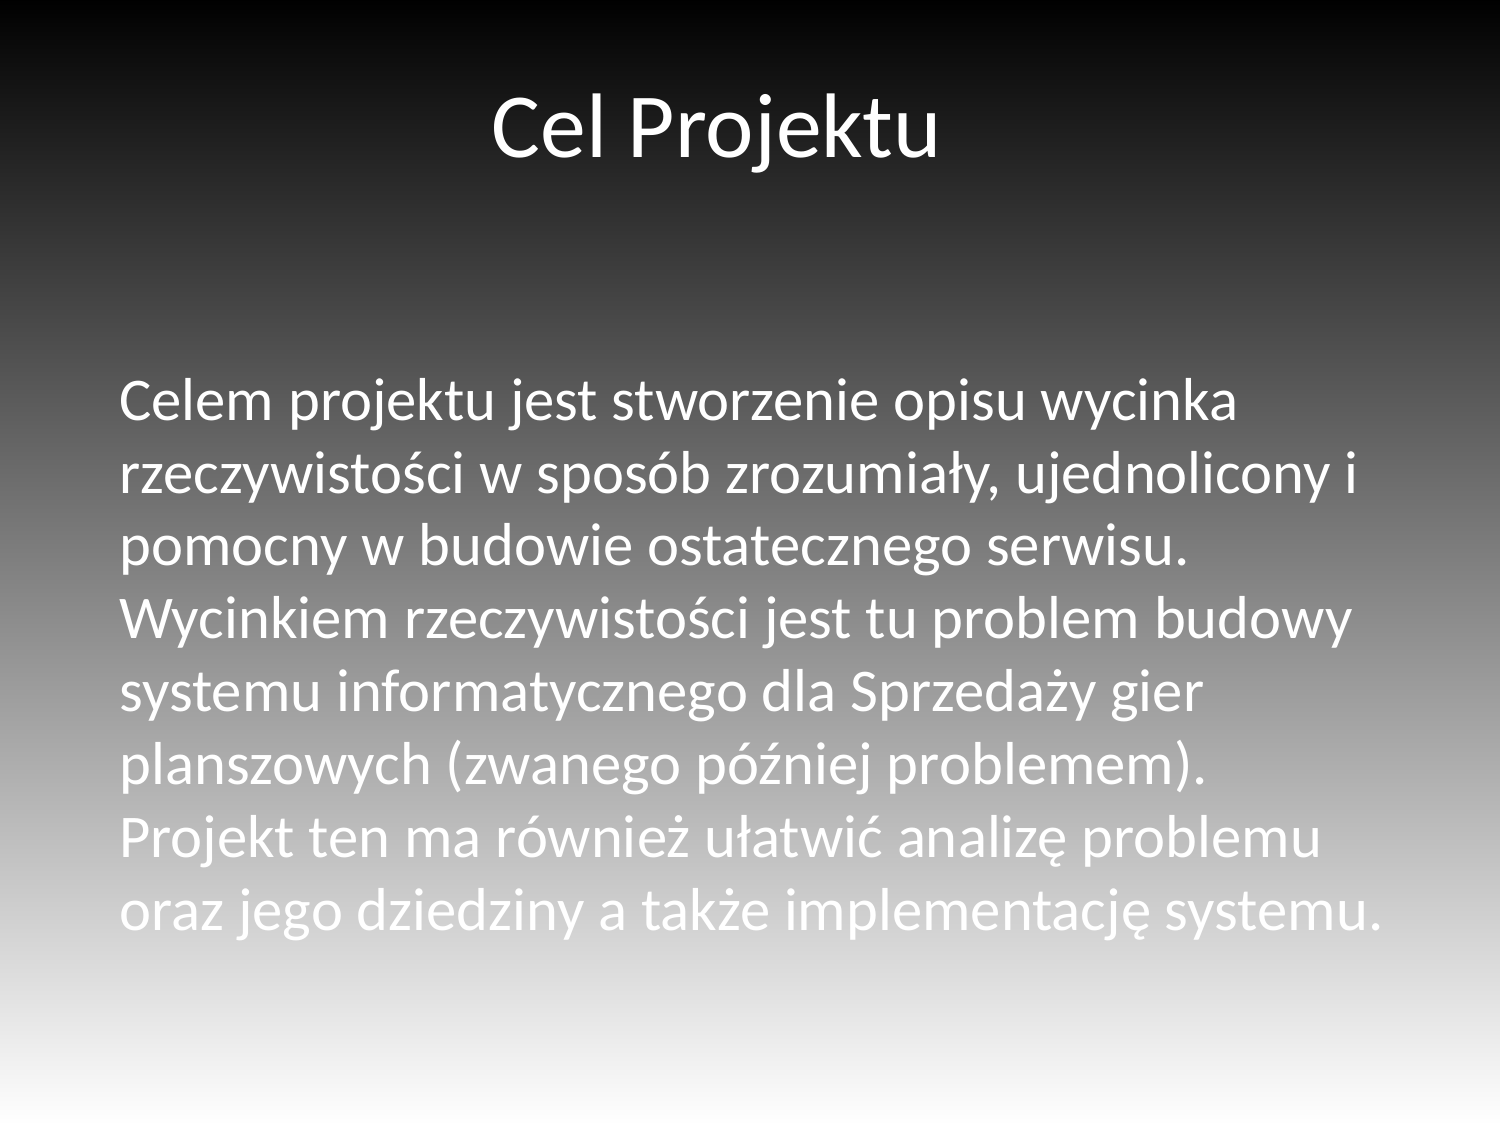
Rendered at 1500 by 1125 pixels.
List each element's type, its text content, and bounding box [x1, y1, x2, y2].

title Cel Projektu [75, 45, 1425, 197]
list Celem projektu jest stworzenie opisu wycinka rzeczywistości w sposób zrozumiały, ujednolicony i pomocny w budowie ostatecznego serwisu. Wycinkiem rzeczywistości jest tu problem budowy systemu informatycznego dla Sprzedaży gier planszowych (zwanego później problemem). Projekt ten ma również ułatwić analizę problemu oraz jego dziedziny a także implementację systemu. [53, 267, 1404, 1010]
